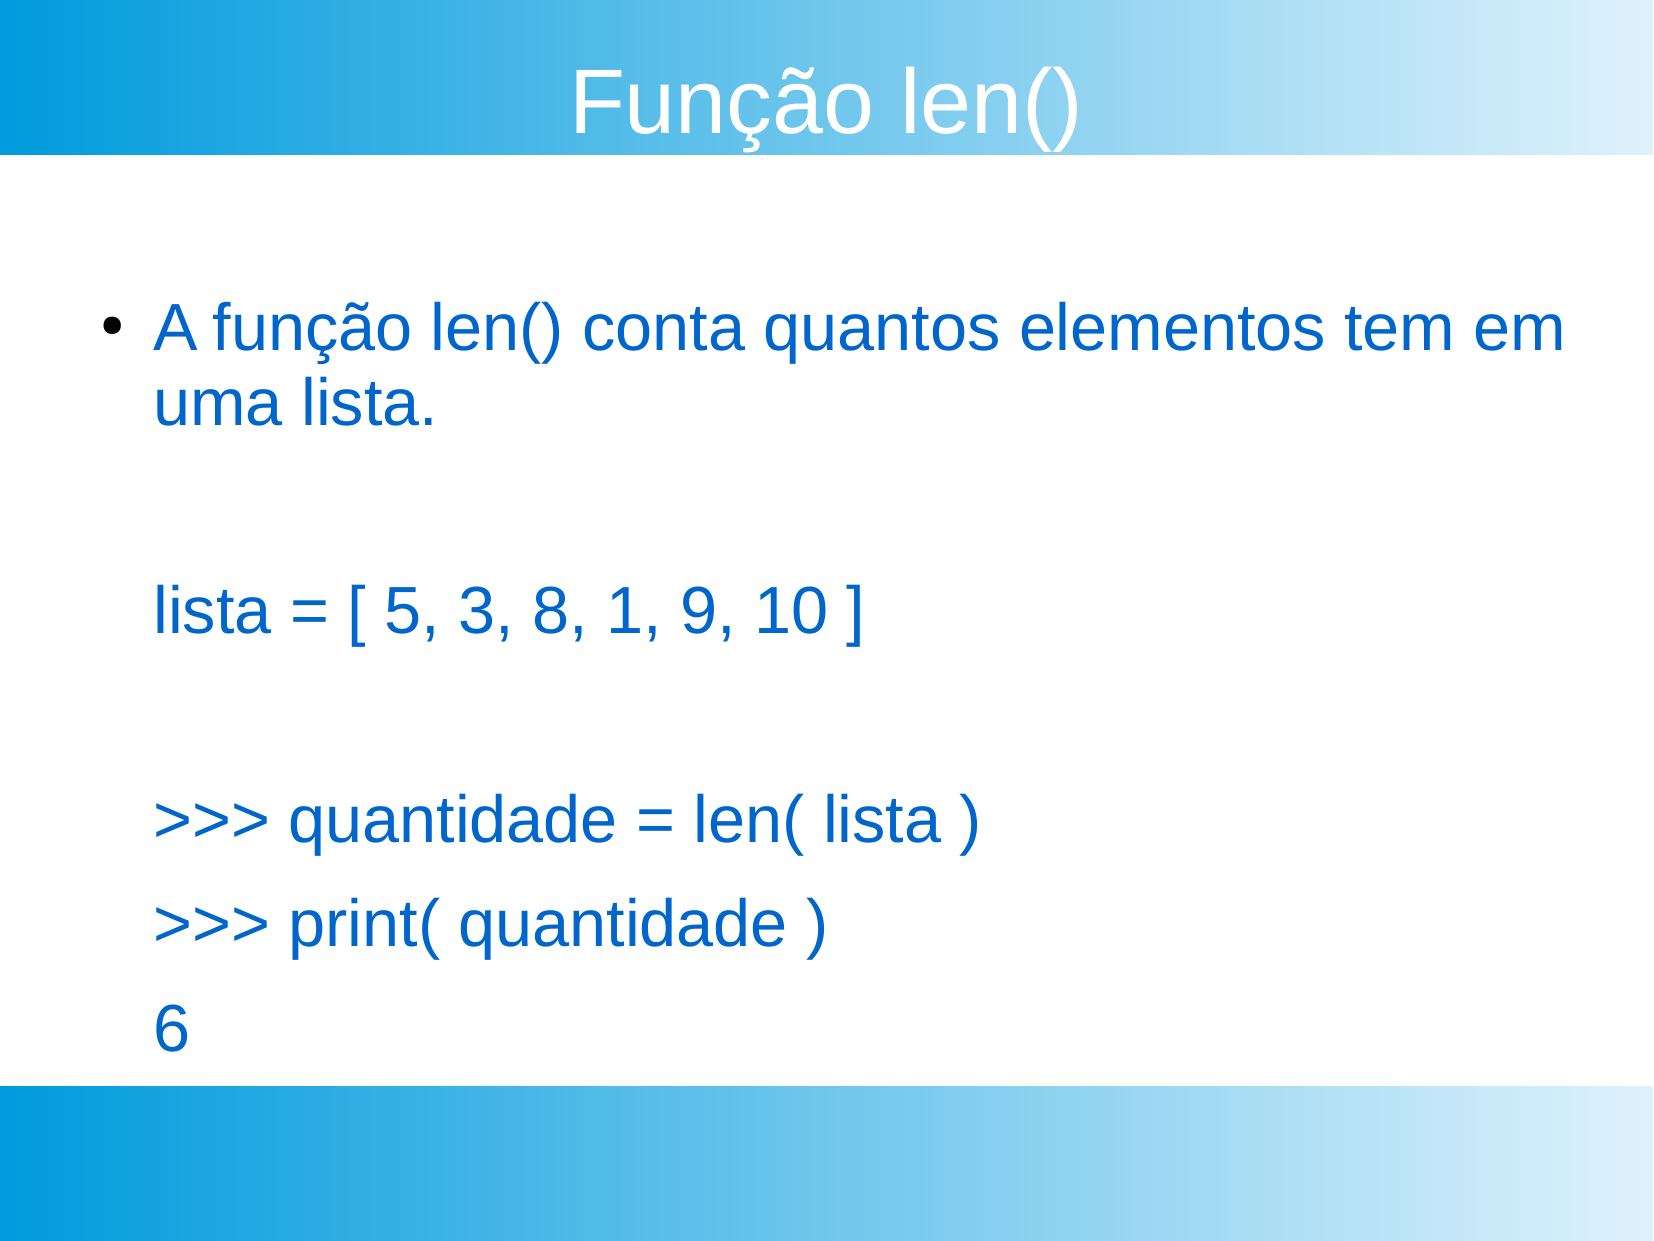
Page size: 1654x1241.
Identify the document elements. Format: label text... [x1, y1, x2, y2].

list A função len() conta quantos elementos tem em uma lista. lista = [ 5, 3, 8, 1, 9, 10 ] >>> quantidade = len( lista ) >>> print( quantidade ) 6 [82, 290, 1571, 1010]
title Função len() [82, 49, 1571, 155]
